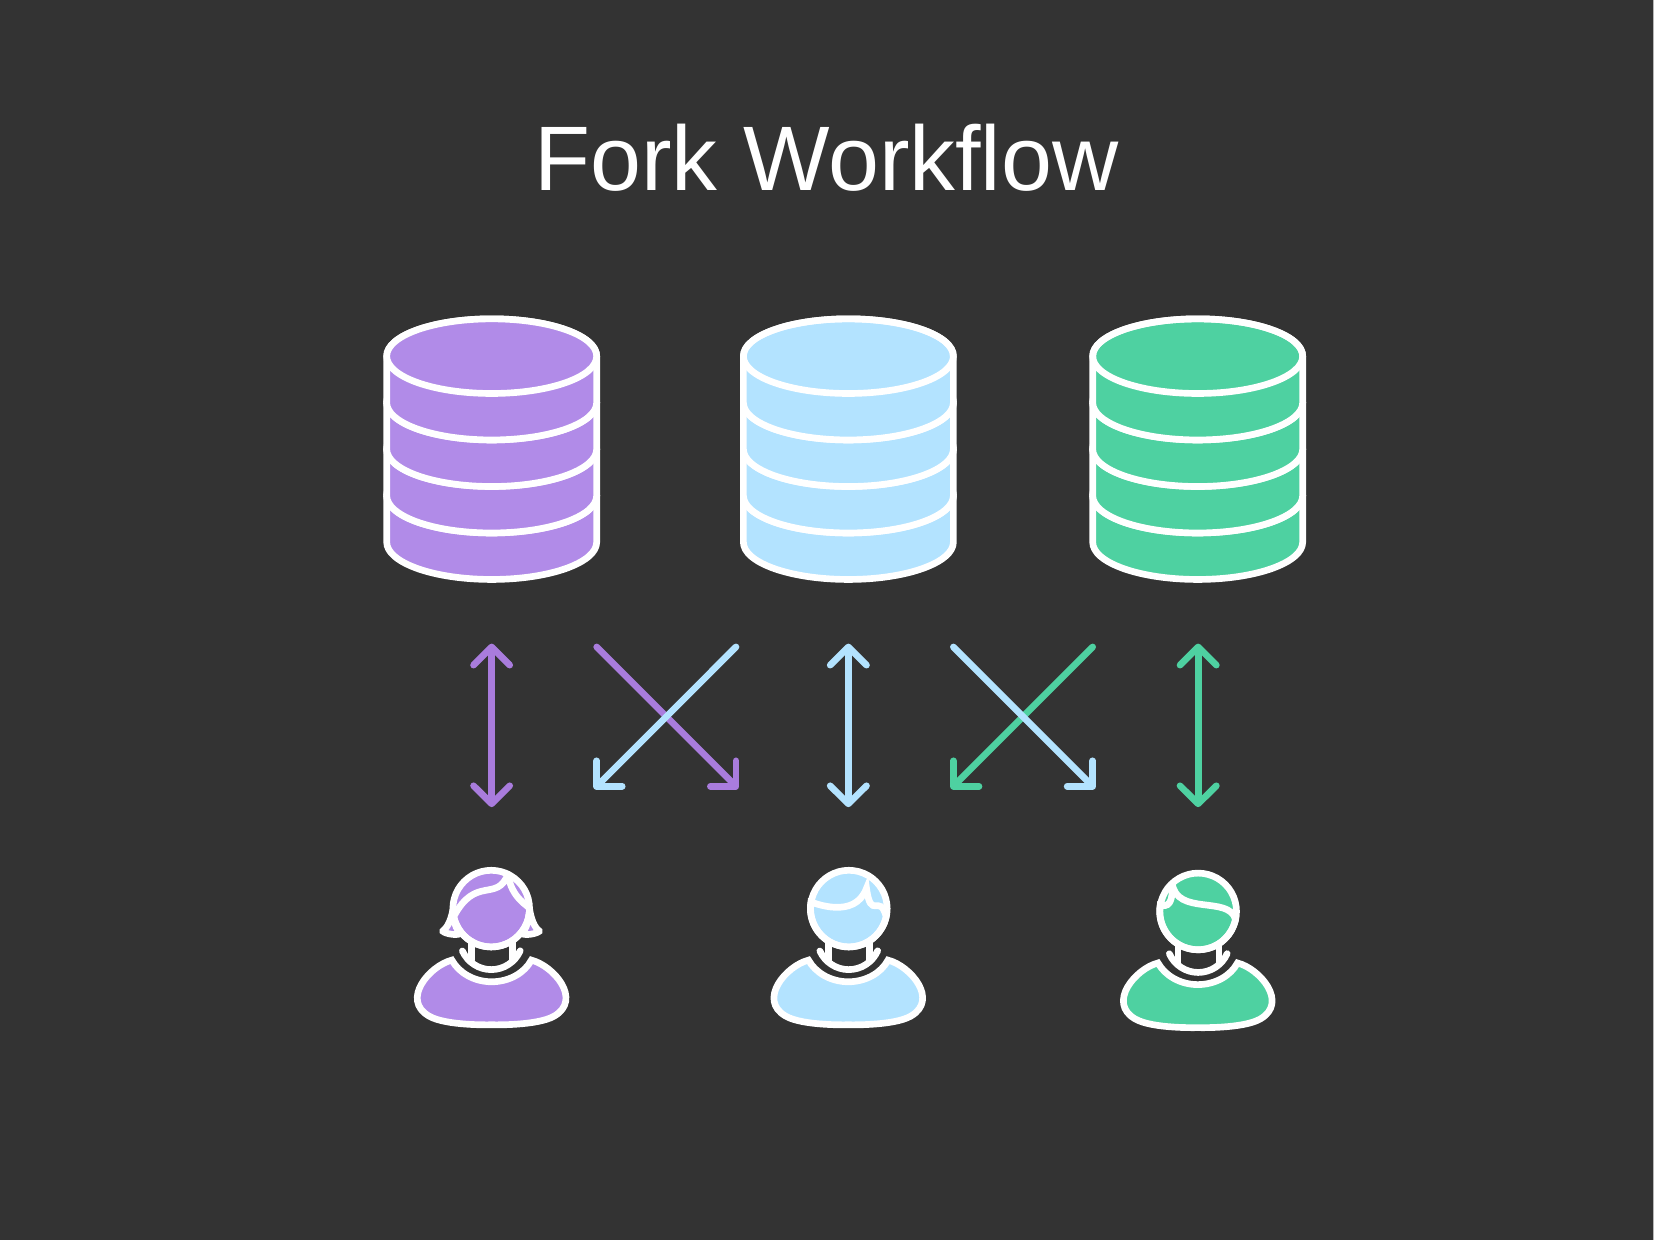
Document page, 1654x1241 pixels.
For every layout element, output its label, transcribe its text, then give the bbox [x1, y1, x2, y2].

title Fork Workflow [82, 55, 1571, 263]
picture [177, 297, 1513, 1040]
